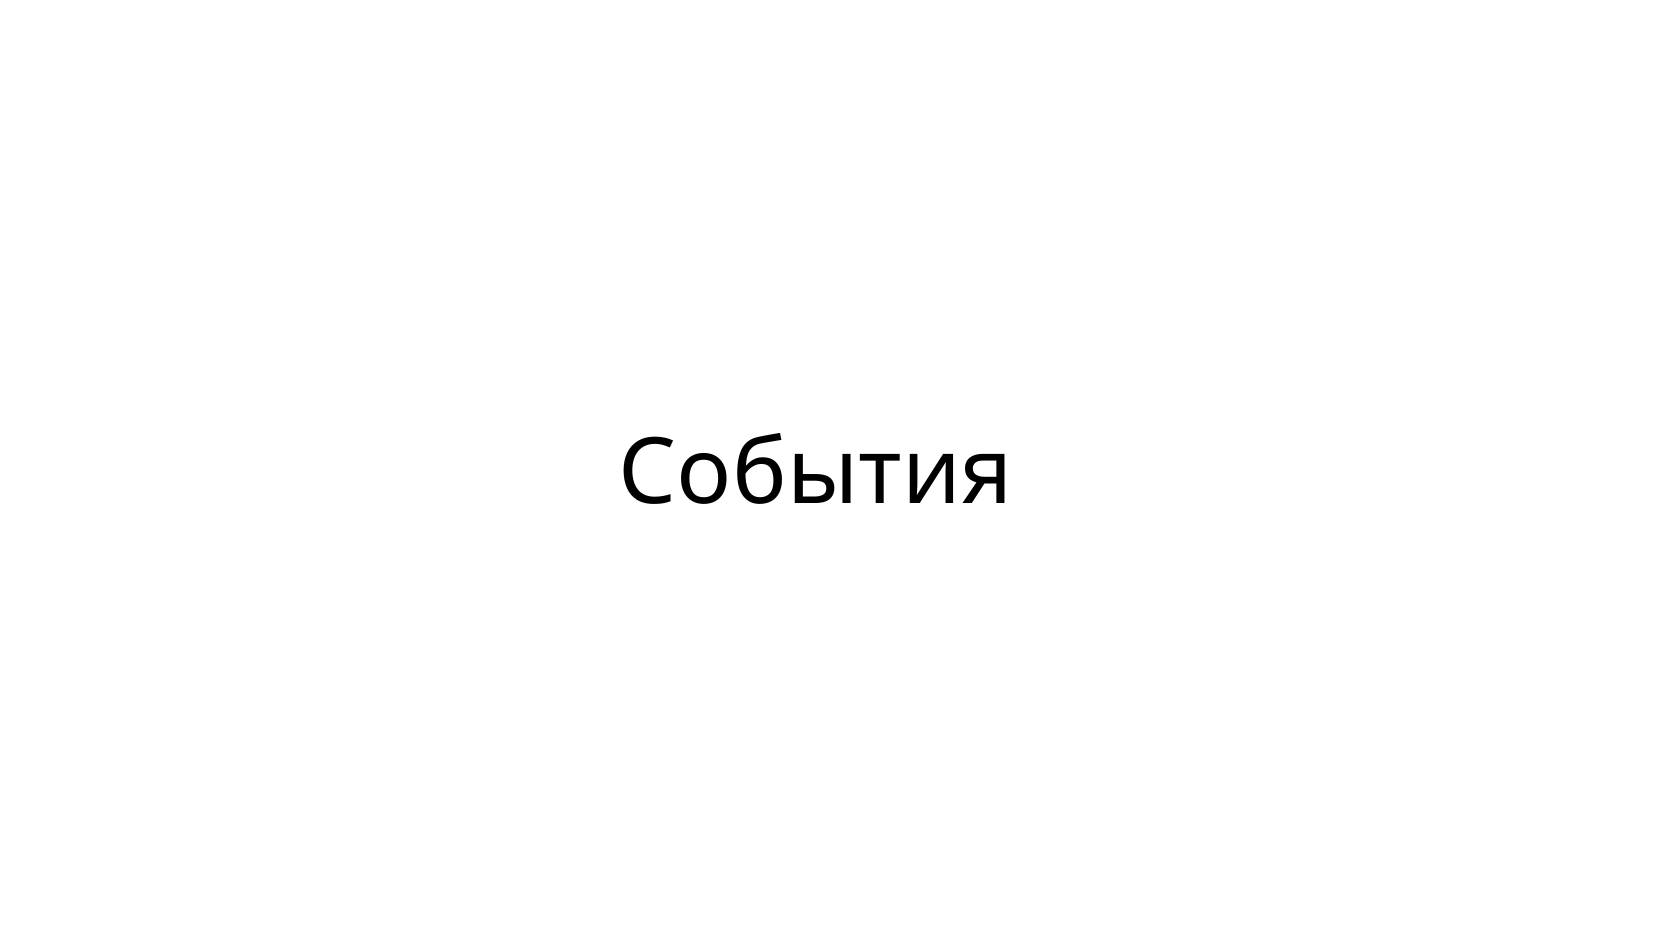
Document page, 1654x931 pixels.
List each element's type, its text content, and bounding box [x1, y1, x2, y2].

title События [71, 390, 1561, 546]
